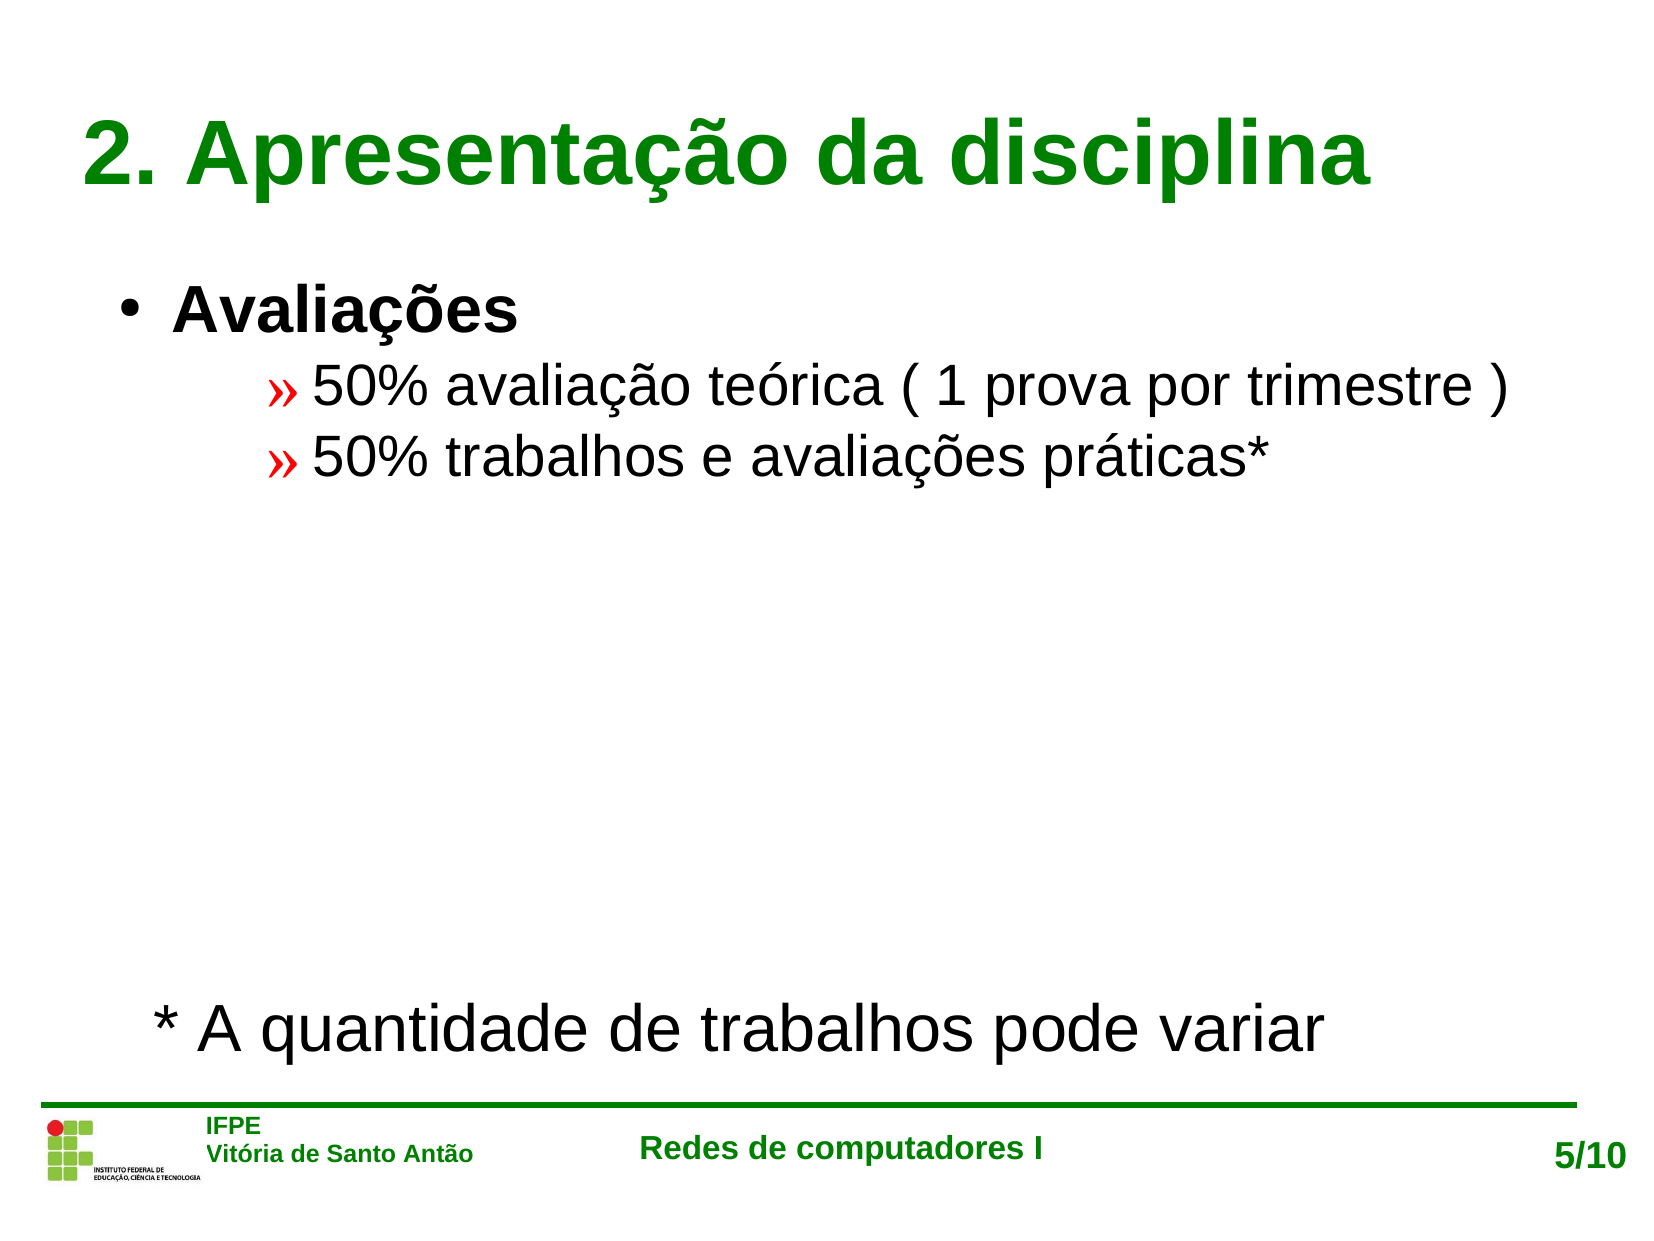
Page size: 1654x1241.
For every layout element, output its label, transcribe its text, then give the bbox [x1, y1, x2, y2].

title 2. Apresentação da disciplina [82, 49, 1571, 257]
picture [39, 1111, 207, 1191]
list Avaliações 50% avaliação teórica ( 1 prova por trimestre ) 50% trabalhos e avaliações práticas* * A quantidade de trabalhos pode variar [82, 272, 1571, 1091]
